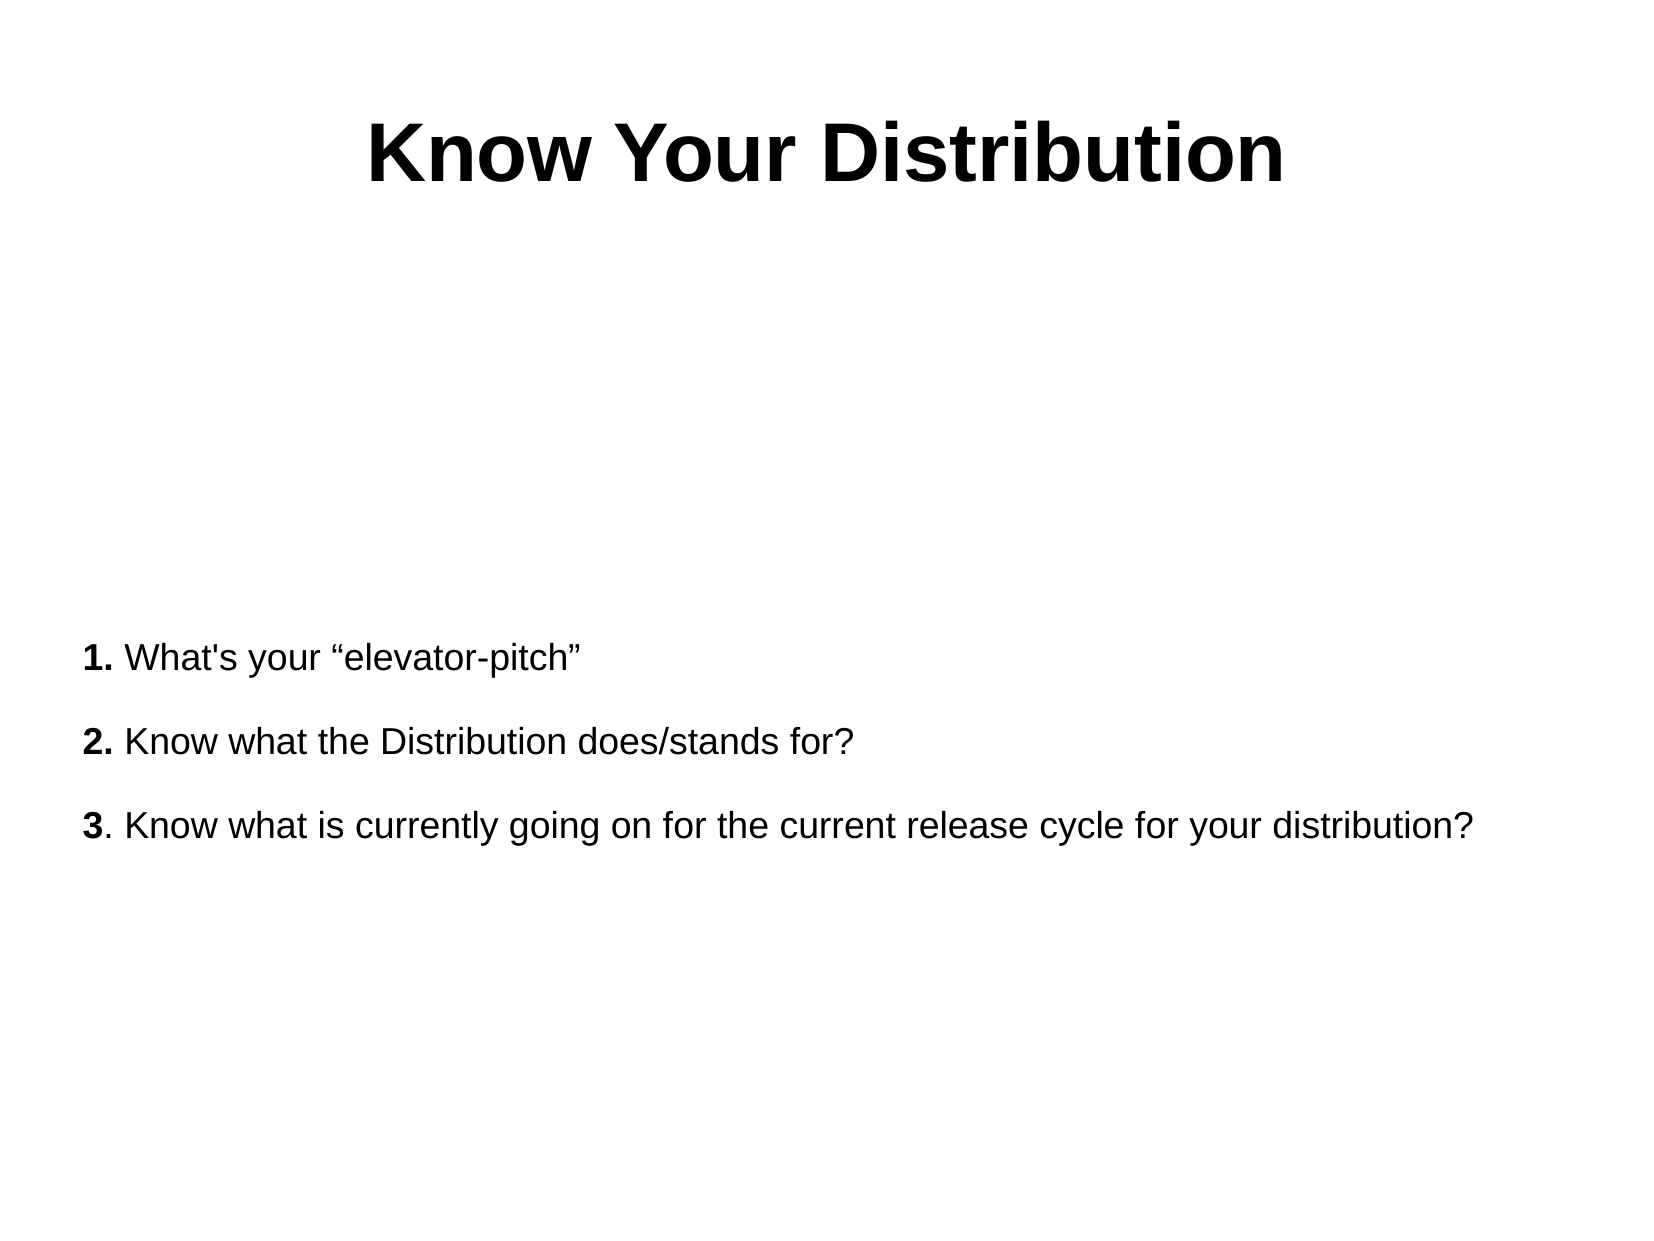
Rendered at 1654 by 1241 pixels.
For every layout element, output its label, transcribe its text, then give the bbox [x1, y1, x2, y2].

subtitle 1. What's your “elevator-pitch” 2. Know what the Distribution does/stands for? 3. Know what is currently going on for the current release cycle for your distribution? [82, 290, 1571, 1109]
title Know Your Distribution [82, 56, 1571, 250]
